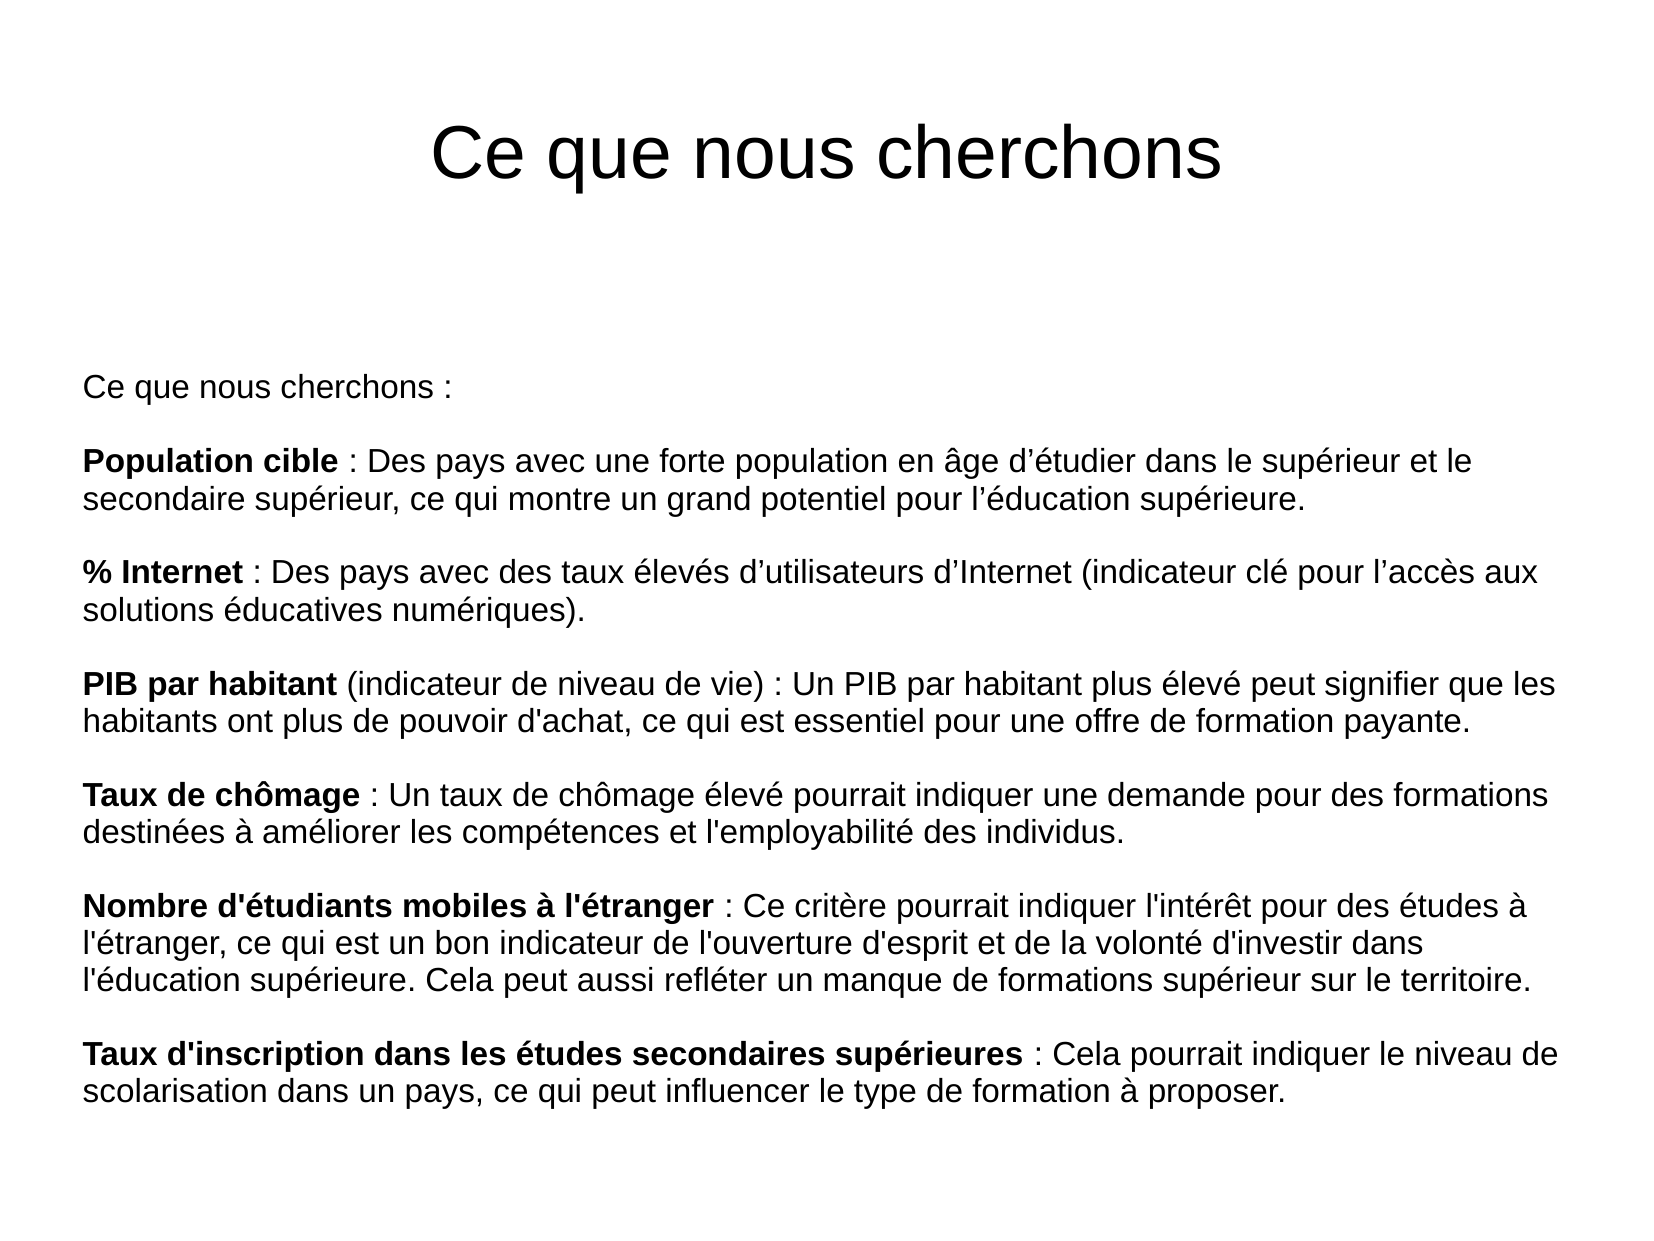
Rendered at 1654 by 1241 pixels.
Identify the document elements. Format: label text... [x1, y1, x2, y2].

title Ce que nous cherchons [82, 49, 1571, 257]
text_box Ce que nous cherchons : Population cible : Des pays avec une forte population en âge d’étudier dans le supérieur et le secondaire supérieur, ce qui montre un grand potentiel pour l’éducation supérieure. % Internet : Des pays avec des taux élevés d’utilisateurs d’Internet (indicateur clé pour l’accès aux solutions éducatives numériques). PIB par habitant (indicateur de niveau de vie) : Un PIB par habitant plus élevé peut signifier que les habitants ont plus de pouvoir d'achat, ce qui est essentiel pour une offre de formation payante. Taux de chômage : Un taux de chômage élevé pourrait indiquer une demande pour des formations destinées à améliorer les compétences et l'employabilité des individus. Nombre d'étudiants mobiles à l'étranger : Ce critère pourrait indiquer l'intérêt pour des études à l'étranger, ce qui est un bon indicateur de l'ouverture d'esprit et de la volonté d'investir dans l'éducation supérieure. Cela peut aussi refléter un manque de formations supérieur sur le territoire. Taux d'inscription dans les études secondaires supérieures : Cela pourrait indiquer le niveau de scolarisation dans un pays, ce qui peut influencer le type de formation à proposer. [82, 295, 1571, 1184]
